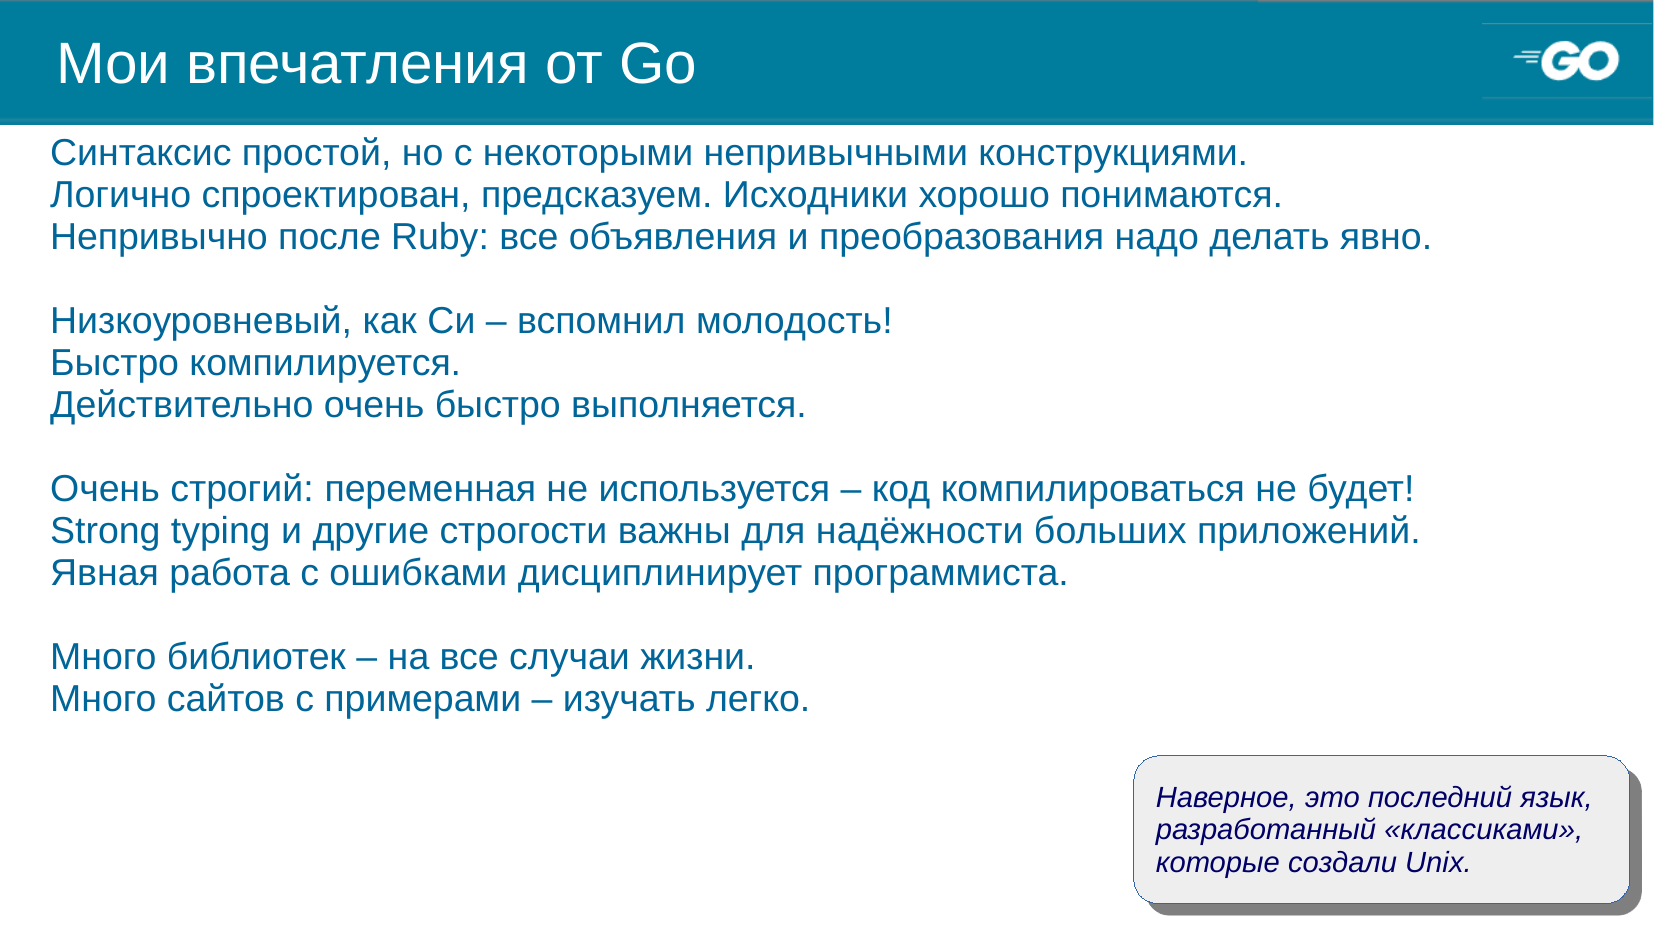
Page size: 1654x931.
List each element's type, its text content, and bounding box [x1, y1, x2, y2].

text_box Наверное, это последний язык, разработанный «классиками», которые создали Unix. [1133, 755, 1630, 904]
text_box Мои впечатления от Go [41, 23, 1495, 104]
text_box Синтаксис простой, но с некоторыми непривычными конструкциями. Логично спроектирован, предсказуем. Исходники хорошо понимаются. Непривычно после Ruby: все объявления и преобразования надо делать явно. Низкоуровневый, как Си – вспомнил молодость! Быстро компилируется. Действительно очень быстро выполняется. Очень строгий: переменная не используется – код компилироваться не будет! Strong typing и другие строгости важны для надёжности больших приложений. Явная работа с ошибками дисциплинирует программиста. Много библиотек – на все случаи жизни. Много сайтов с примерами – изучать легко. [35, 124, 1619, 895]
picture [1542, 41, 1619, 81]
